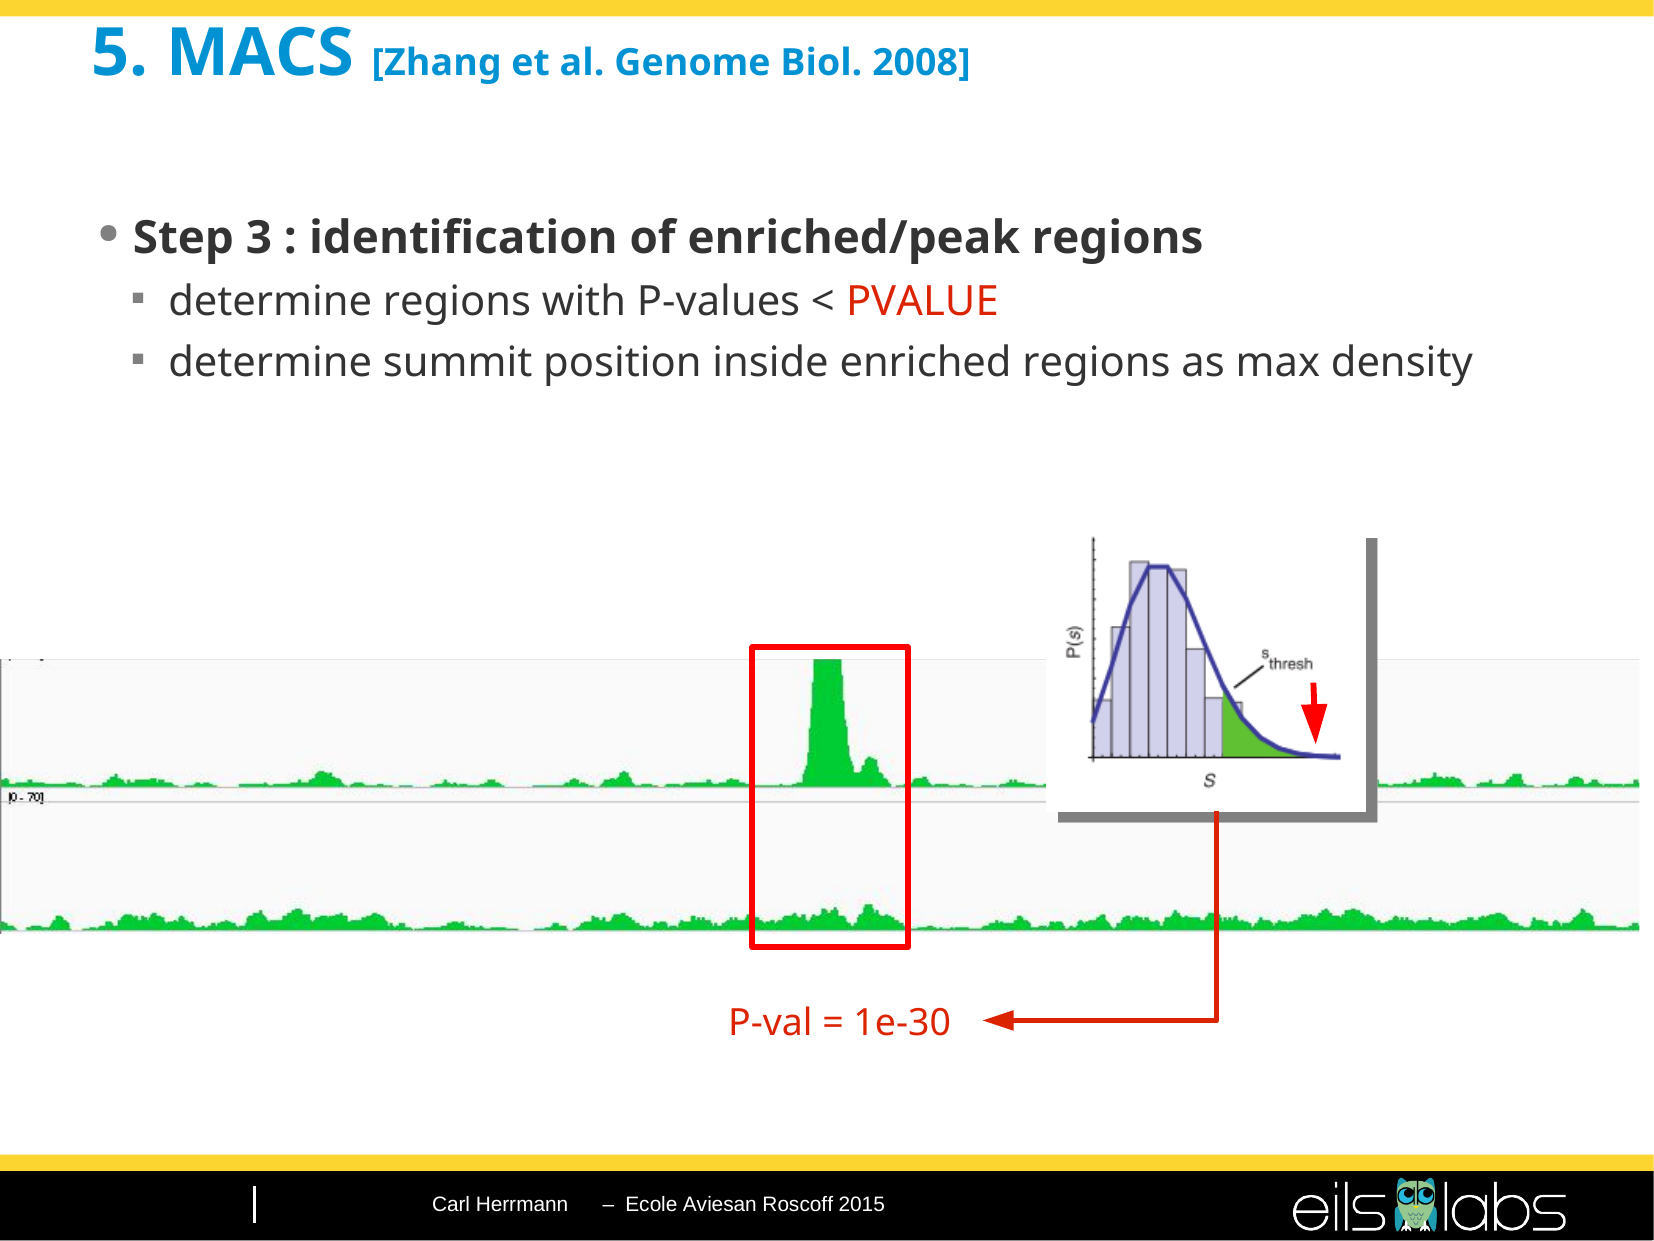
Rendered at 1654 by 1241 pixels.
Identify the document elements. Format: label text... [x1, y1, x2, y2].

list Step 3 : identification of enriched/peak regions determine regions with P-values < PVALUE determine summit position inside enriched regions as max density [82, 199, 1571, 659]
picture [755, 659, 905, 934]
text_box P-val = 1e-30 [713, 987, 966, 1054]
picture [1219, 659, 1640, 934]
title 5. MACS [Zhang et al. Genome Biol. 2008] [76, 1, 1565, 168]
picture [0, 659, 749, 934]
picture [911, 526, 1366, 934]
picture [1292, 1177, 1566, 1232]
